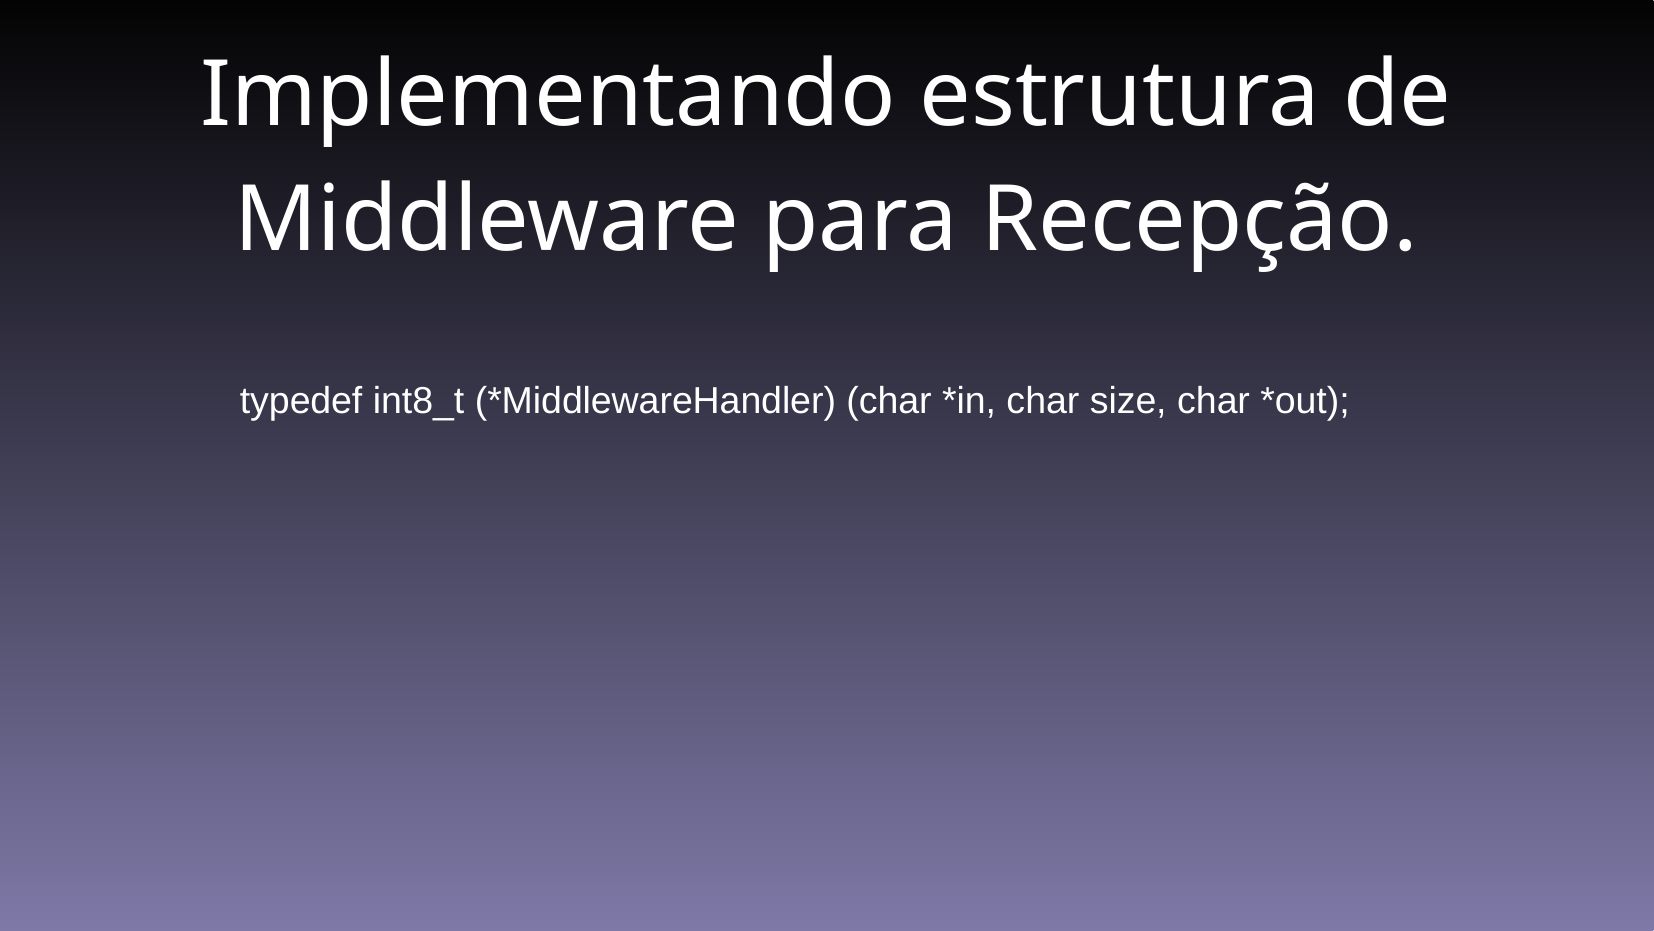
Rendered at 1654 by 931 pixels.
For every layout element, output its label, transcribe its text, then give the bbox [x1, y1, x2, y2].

title Implementando estrutura de Middleware para Recepção. [82, 45, 1571, 261]
text_box typedef int8_t (*MiddlewareHandler) (char *in, char size, char *out); [225, 330, 1471, 471]
